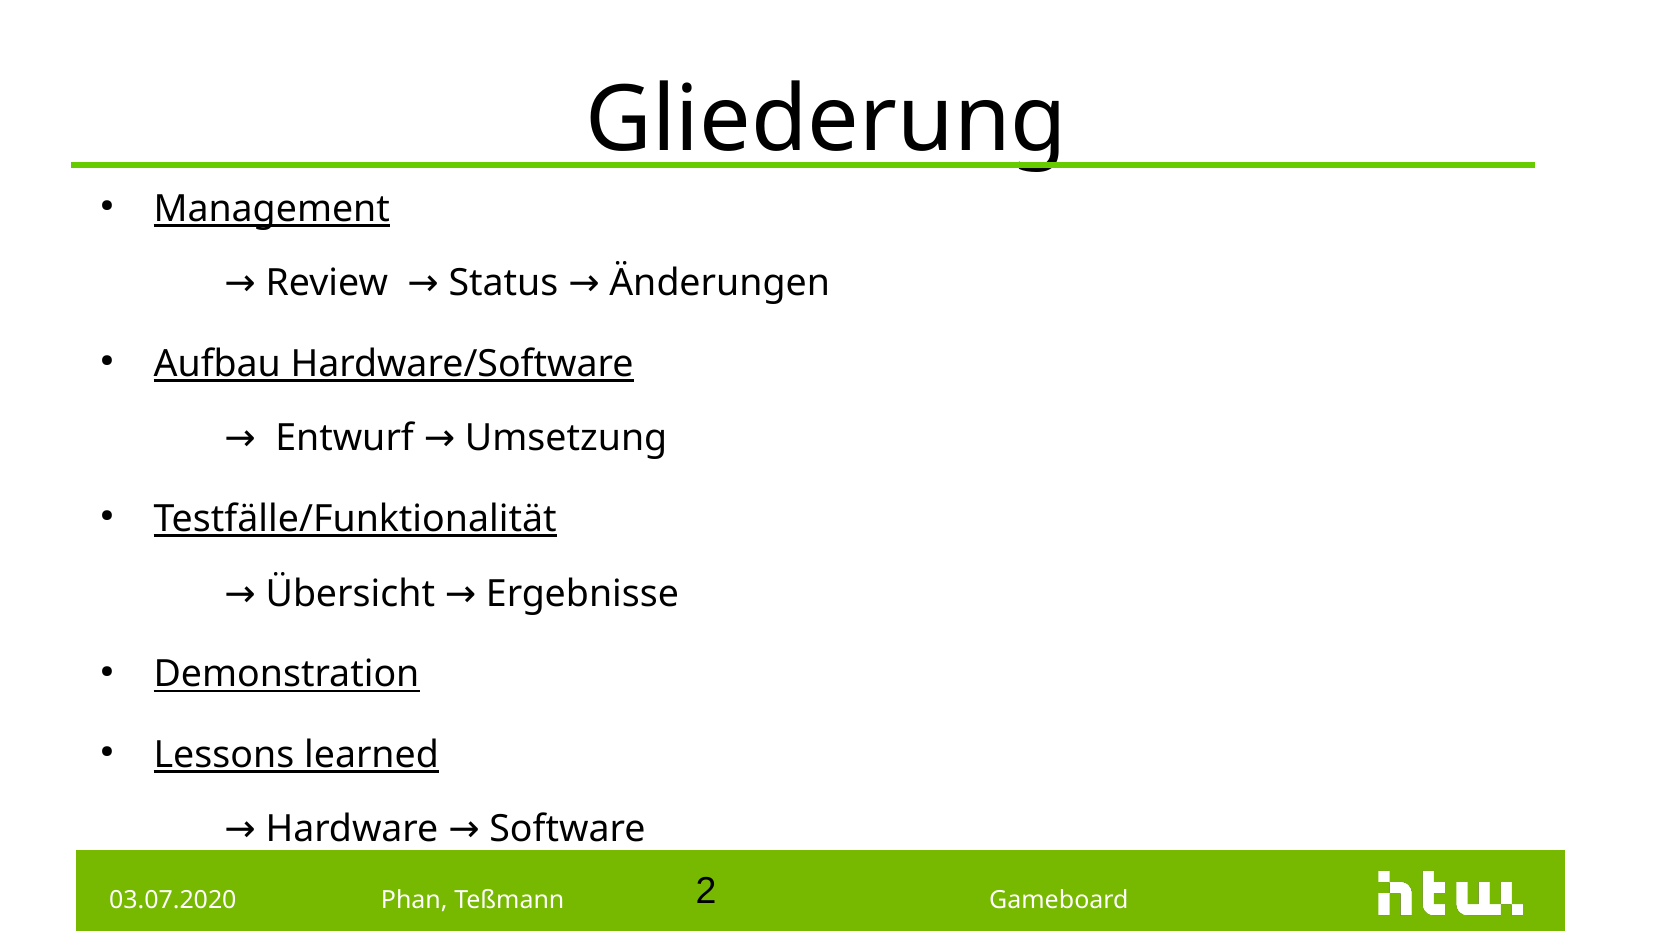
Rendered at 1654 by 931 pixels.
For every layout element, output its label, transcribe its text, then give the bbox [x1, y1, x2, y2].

text_box <number> [680, 862, 898, 920]
title Gliederung [82, 37, 1571, 181]
picture [0, 0, 1654, 931]
list Management → Review → Status → Änderungen Aufbau Hardware/Software → Entwurf → Umsetzung Testfälle/Funktionalität → Übersicht → Ergebnisse Demonstration Lessons learned → Hardware → Software [82, 181, 1571, 721]
